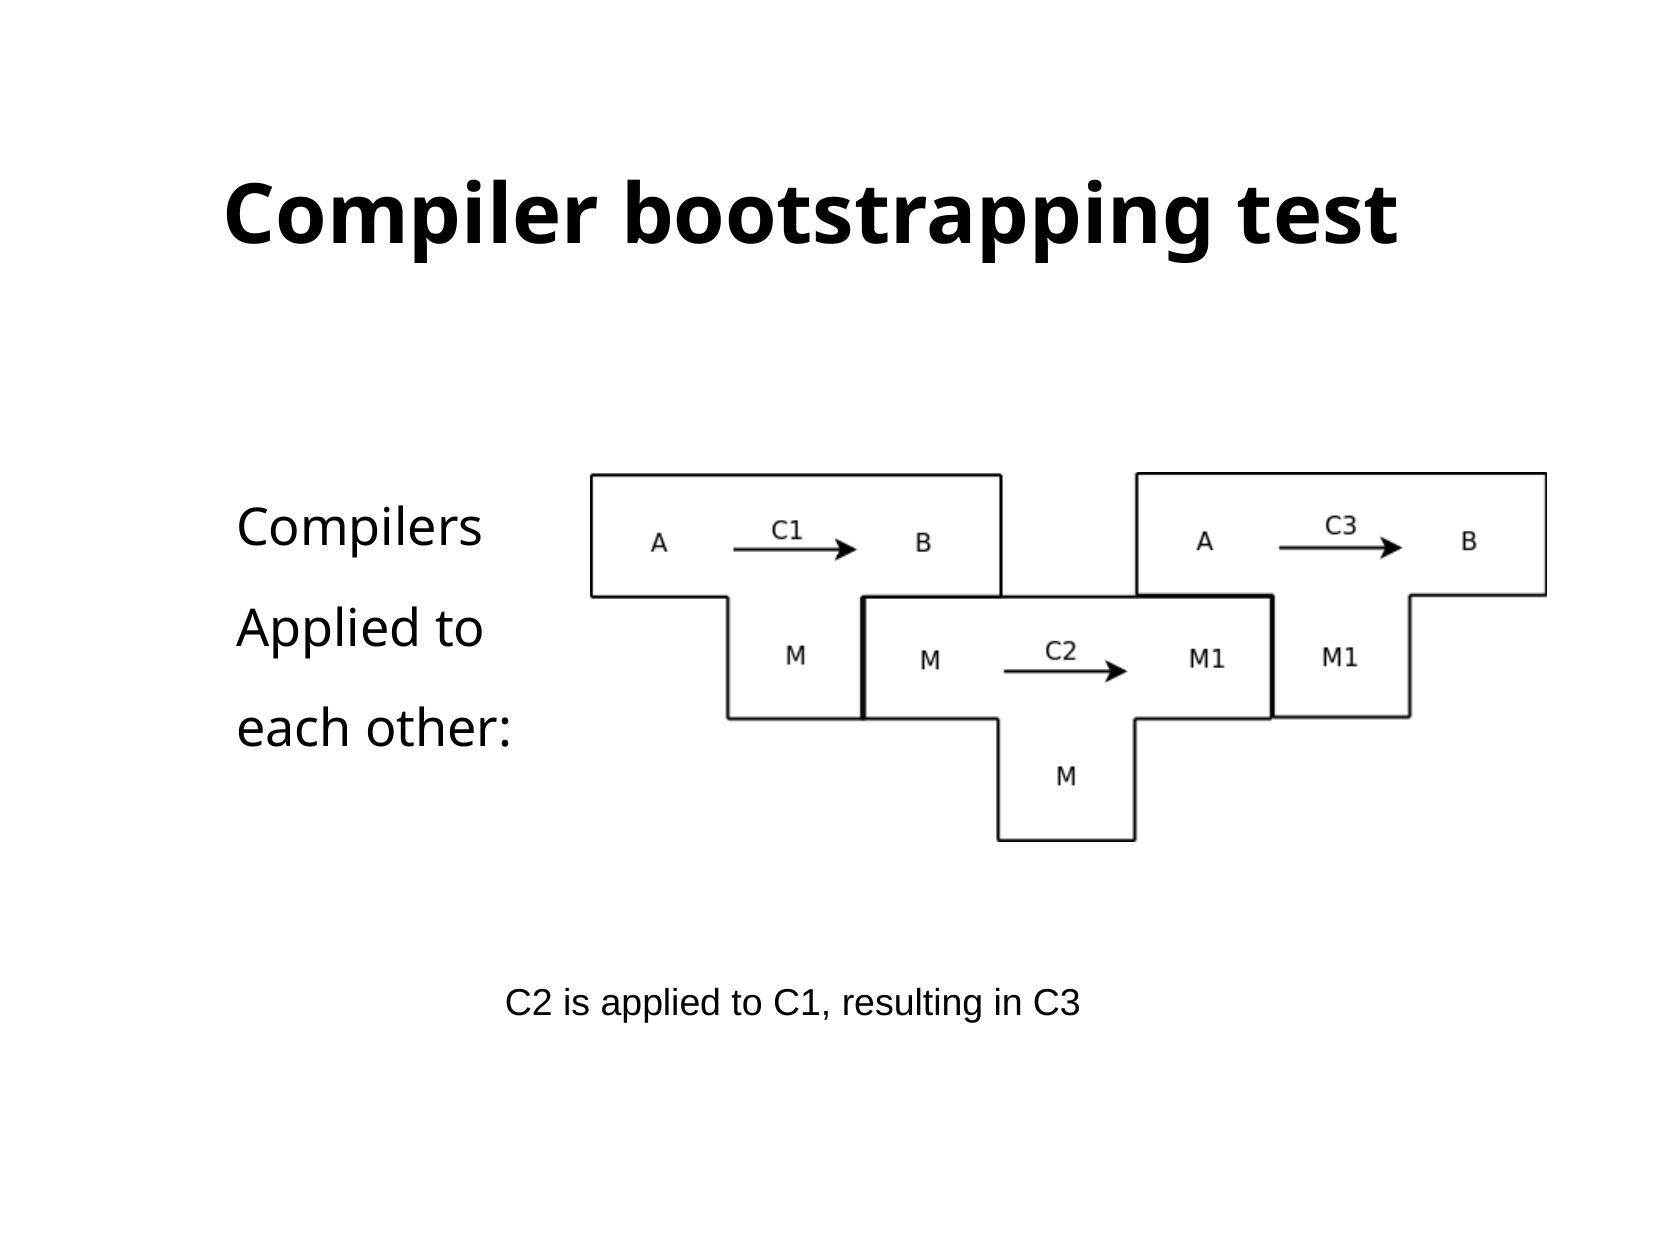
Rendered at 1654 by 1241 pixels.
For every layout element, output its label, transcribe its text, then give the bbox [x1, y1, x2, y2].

text_box C2 is applied to C1, resulting in C3 [490, 974, 1096, 1032]
list Compilers Applied to each other: [236, 490, 1595, 857]
picture [590, 472, 1547, 842]
text_box Compiler bootstrapping test [59, 147, 1565, 263]
